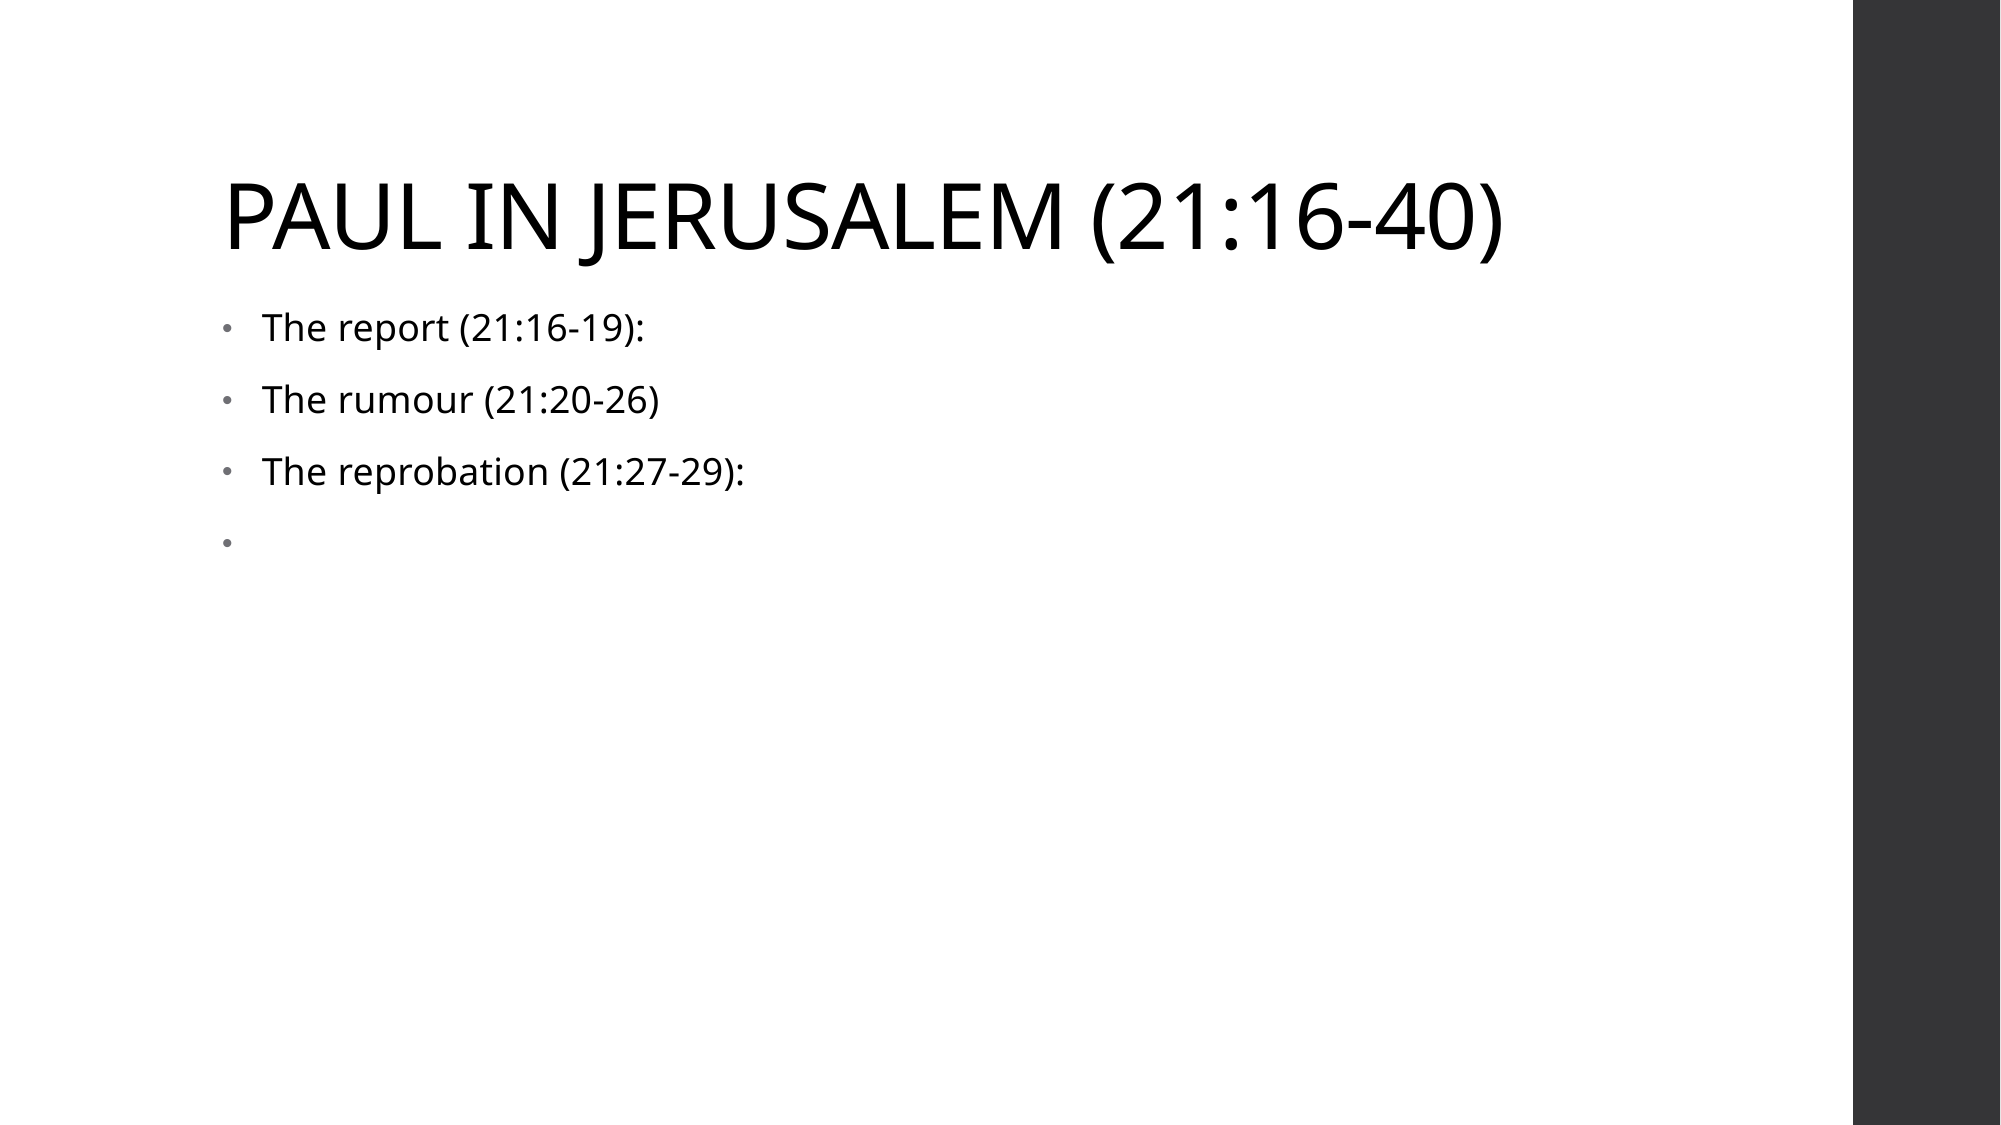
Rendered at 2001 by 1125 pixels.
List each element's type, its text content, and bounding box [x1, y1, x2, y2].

title PAUL IN JERUSALEM (21:16-40) [206, 60, 1797, 278]
list The report (21:16-19): The rumour (21:20-26) The reprobation (21:27-29): [206, 299, 1617, 1014]
